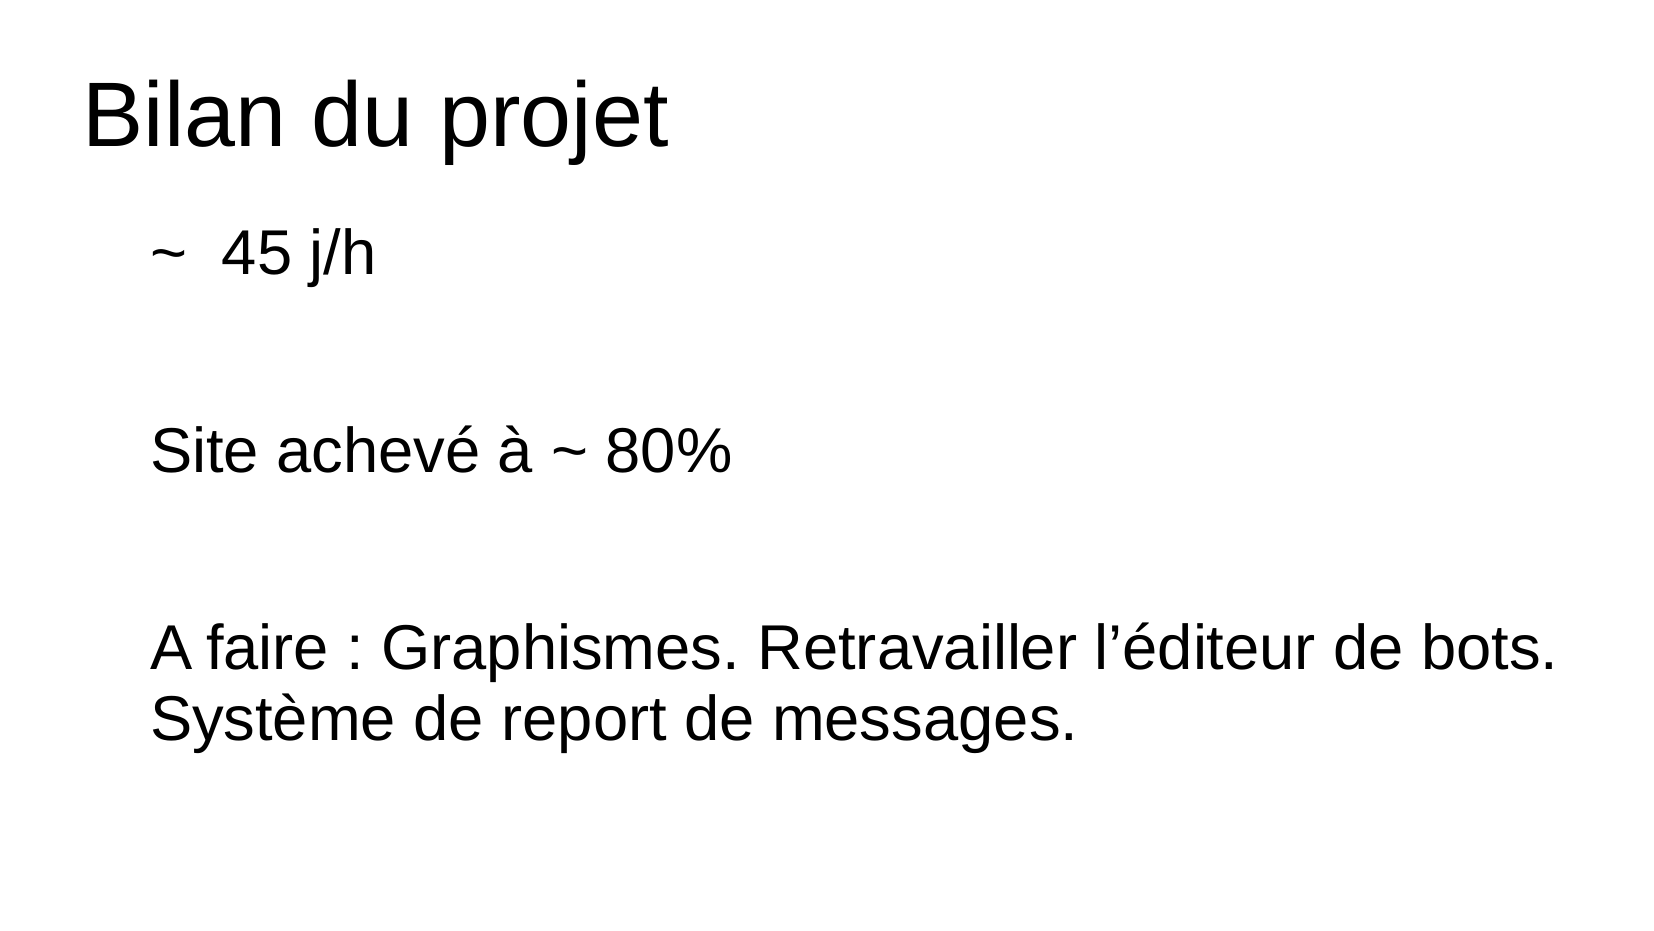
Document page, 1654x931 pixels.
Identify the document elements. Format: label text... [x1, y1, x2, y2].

list ~ 45 j/h Site achevé à ~ 80% A faire : Graphismes. Retravailler l’éditeur de bots. Système de report de messages. [82, 217, 1571, 758]
title Bilan du projet [82, 37, 1571, 193]
